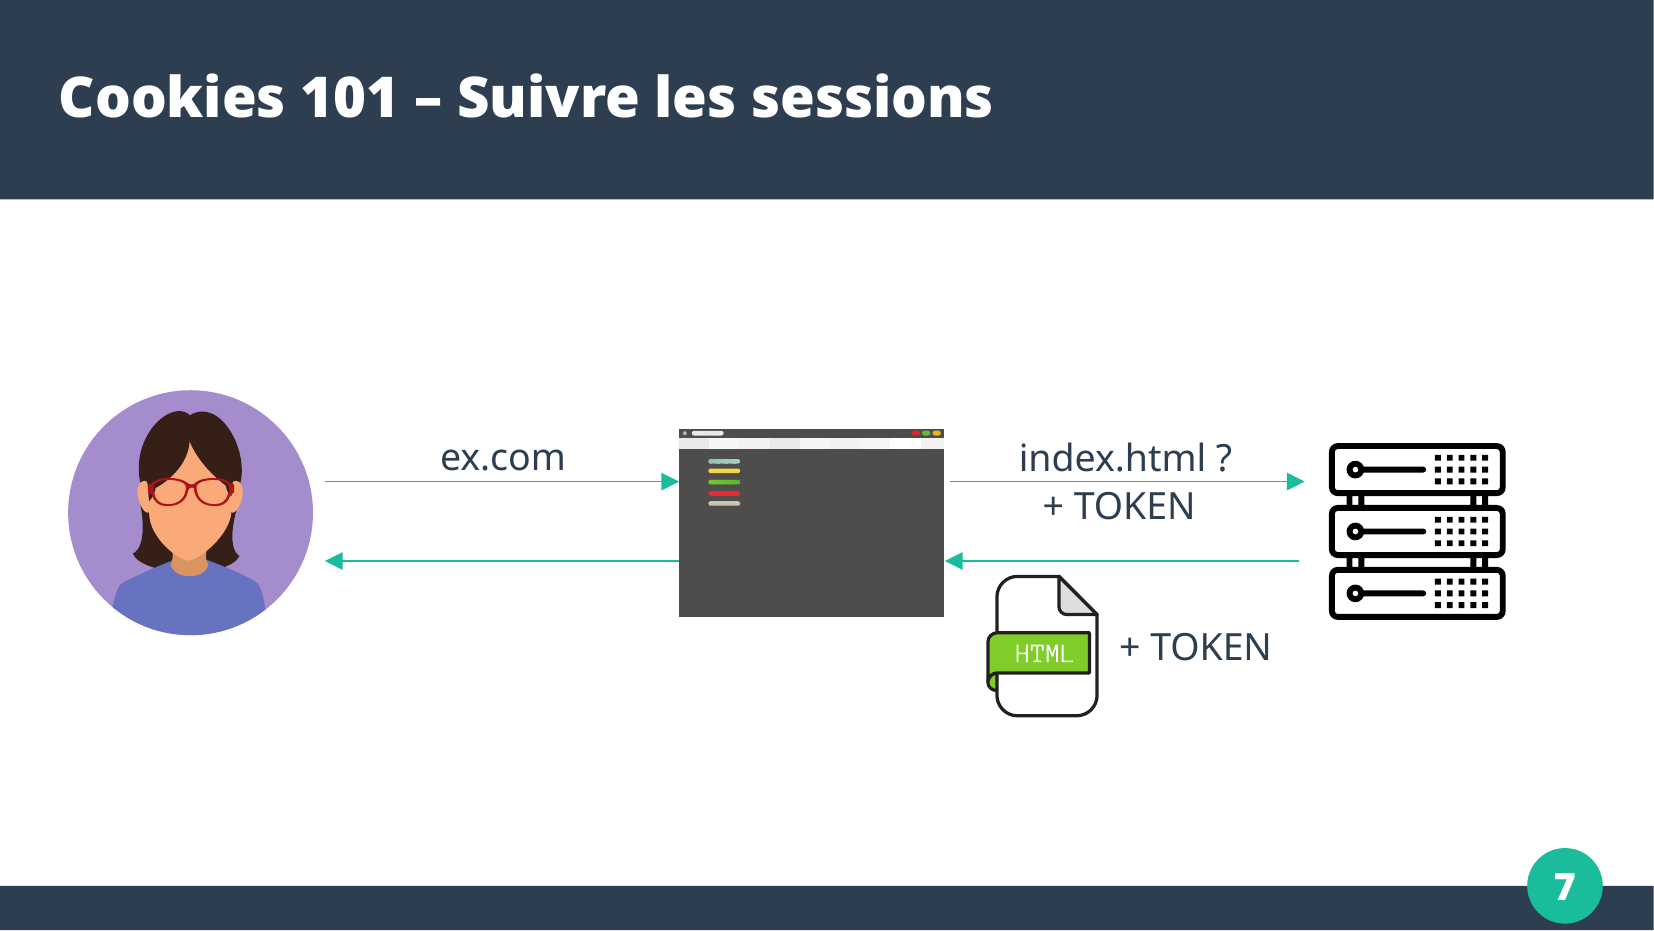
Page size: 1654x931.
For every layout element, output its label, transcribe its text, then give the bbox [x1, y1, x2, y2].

title Cookies 101 – Suivre les sessions [59, 37, 1595, 155]
text_box + TOKEN [1104, 613, 1307, 680]
picture [679, 429, 945, 617]
picture [67, 383, 313, 636]
text_box ex.com [425, 423, 592, 490]
text_box + TOKEN [1027, 472, 1230, 539]
text_box index.html ? [1003, 424, 1266, 491]
picture [986, 531, 1105, 737]
picture [1328, 442, 1506, 621]
